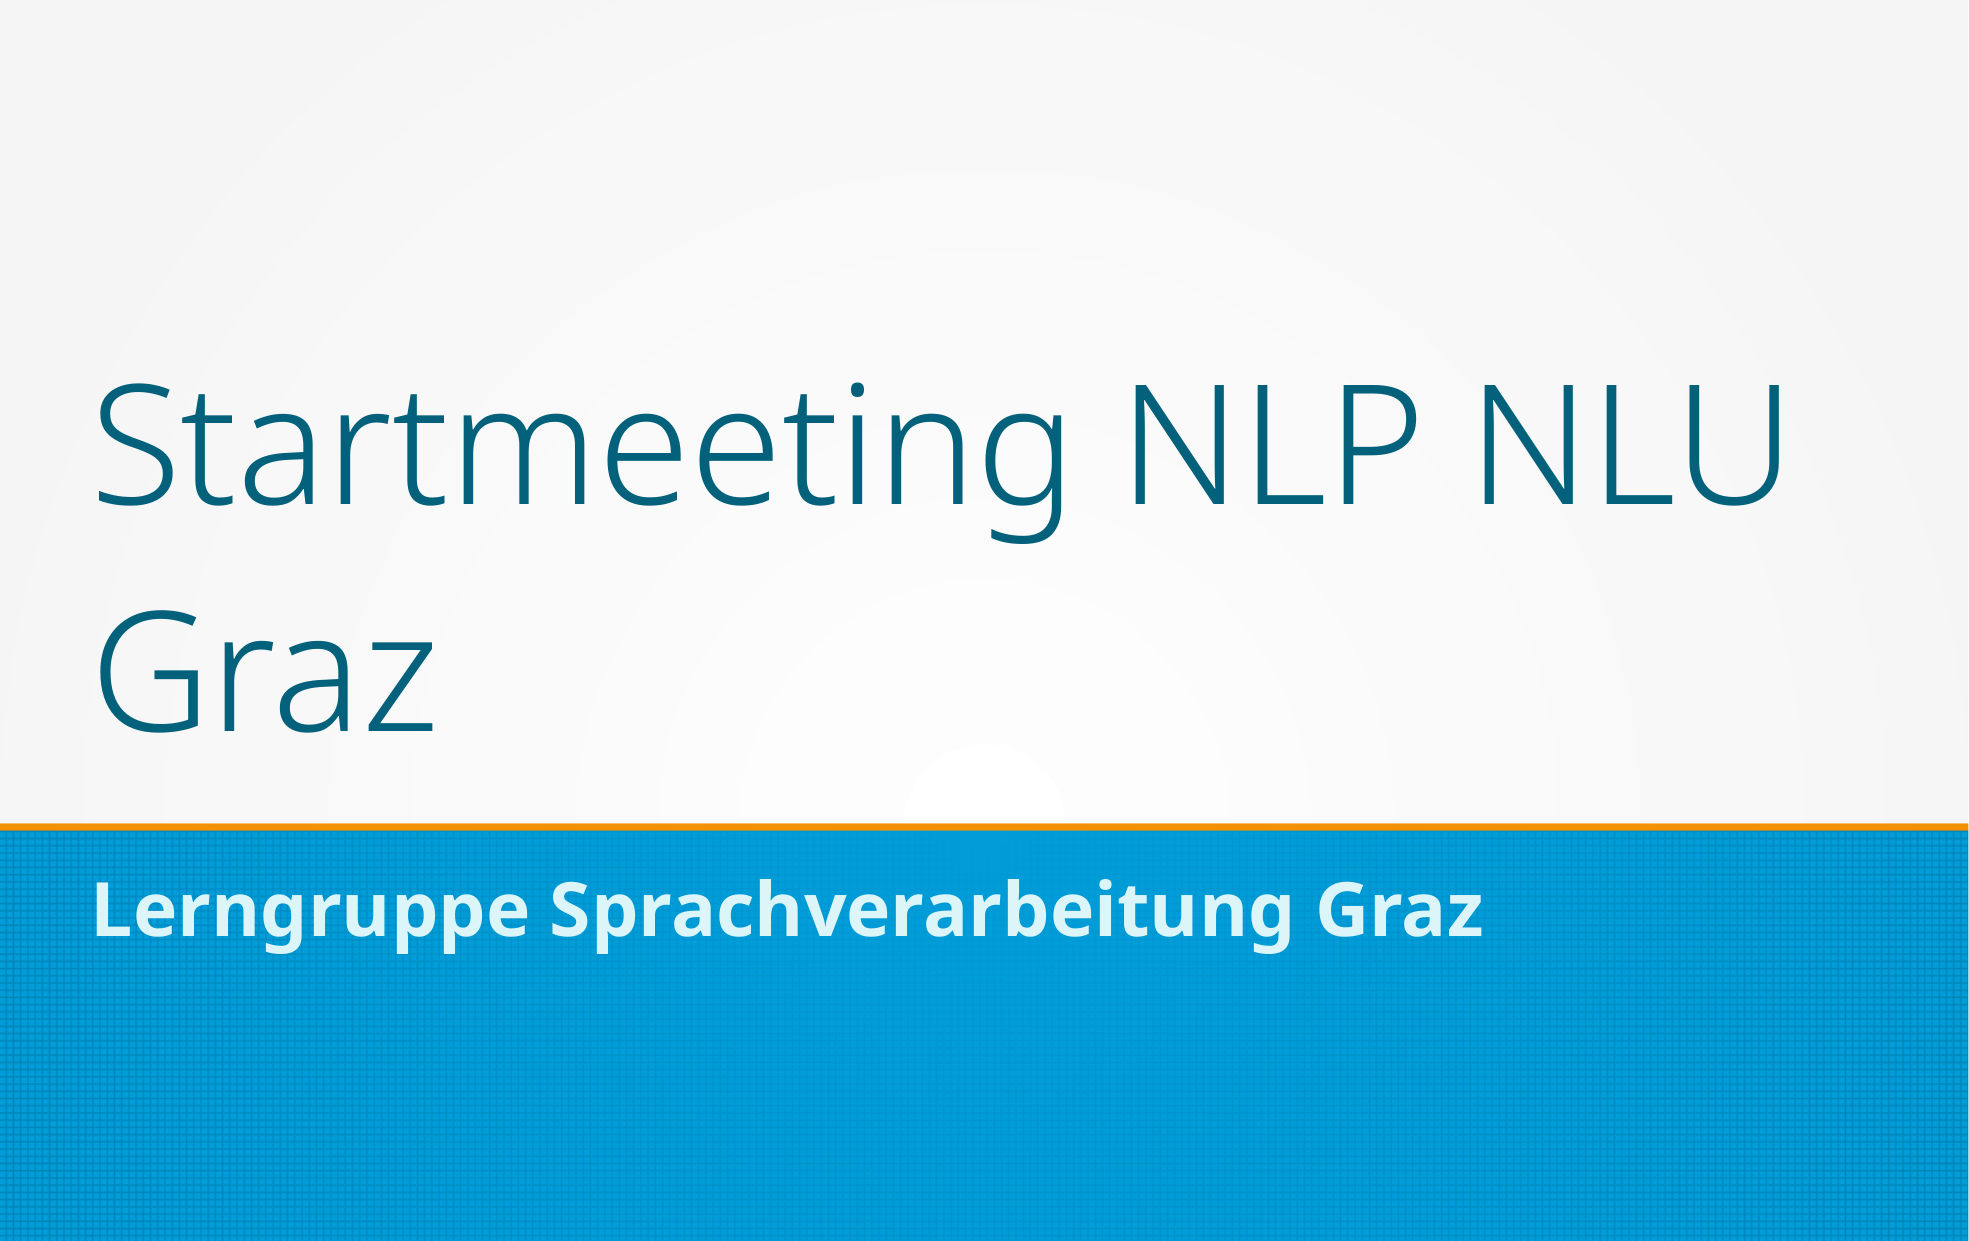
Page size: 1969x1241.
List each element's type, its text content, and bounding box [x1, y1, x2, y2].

title Startmeeting NLP NLU Graz [90, 49, 1862, 781]
picture [0, 0, 1969, 830]
subtitle Lerngruppe Sprachverarbeitung Graz [90, 855, 1861, 1111]
